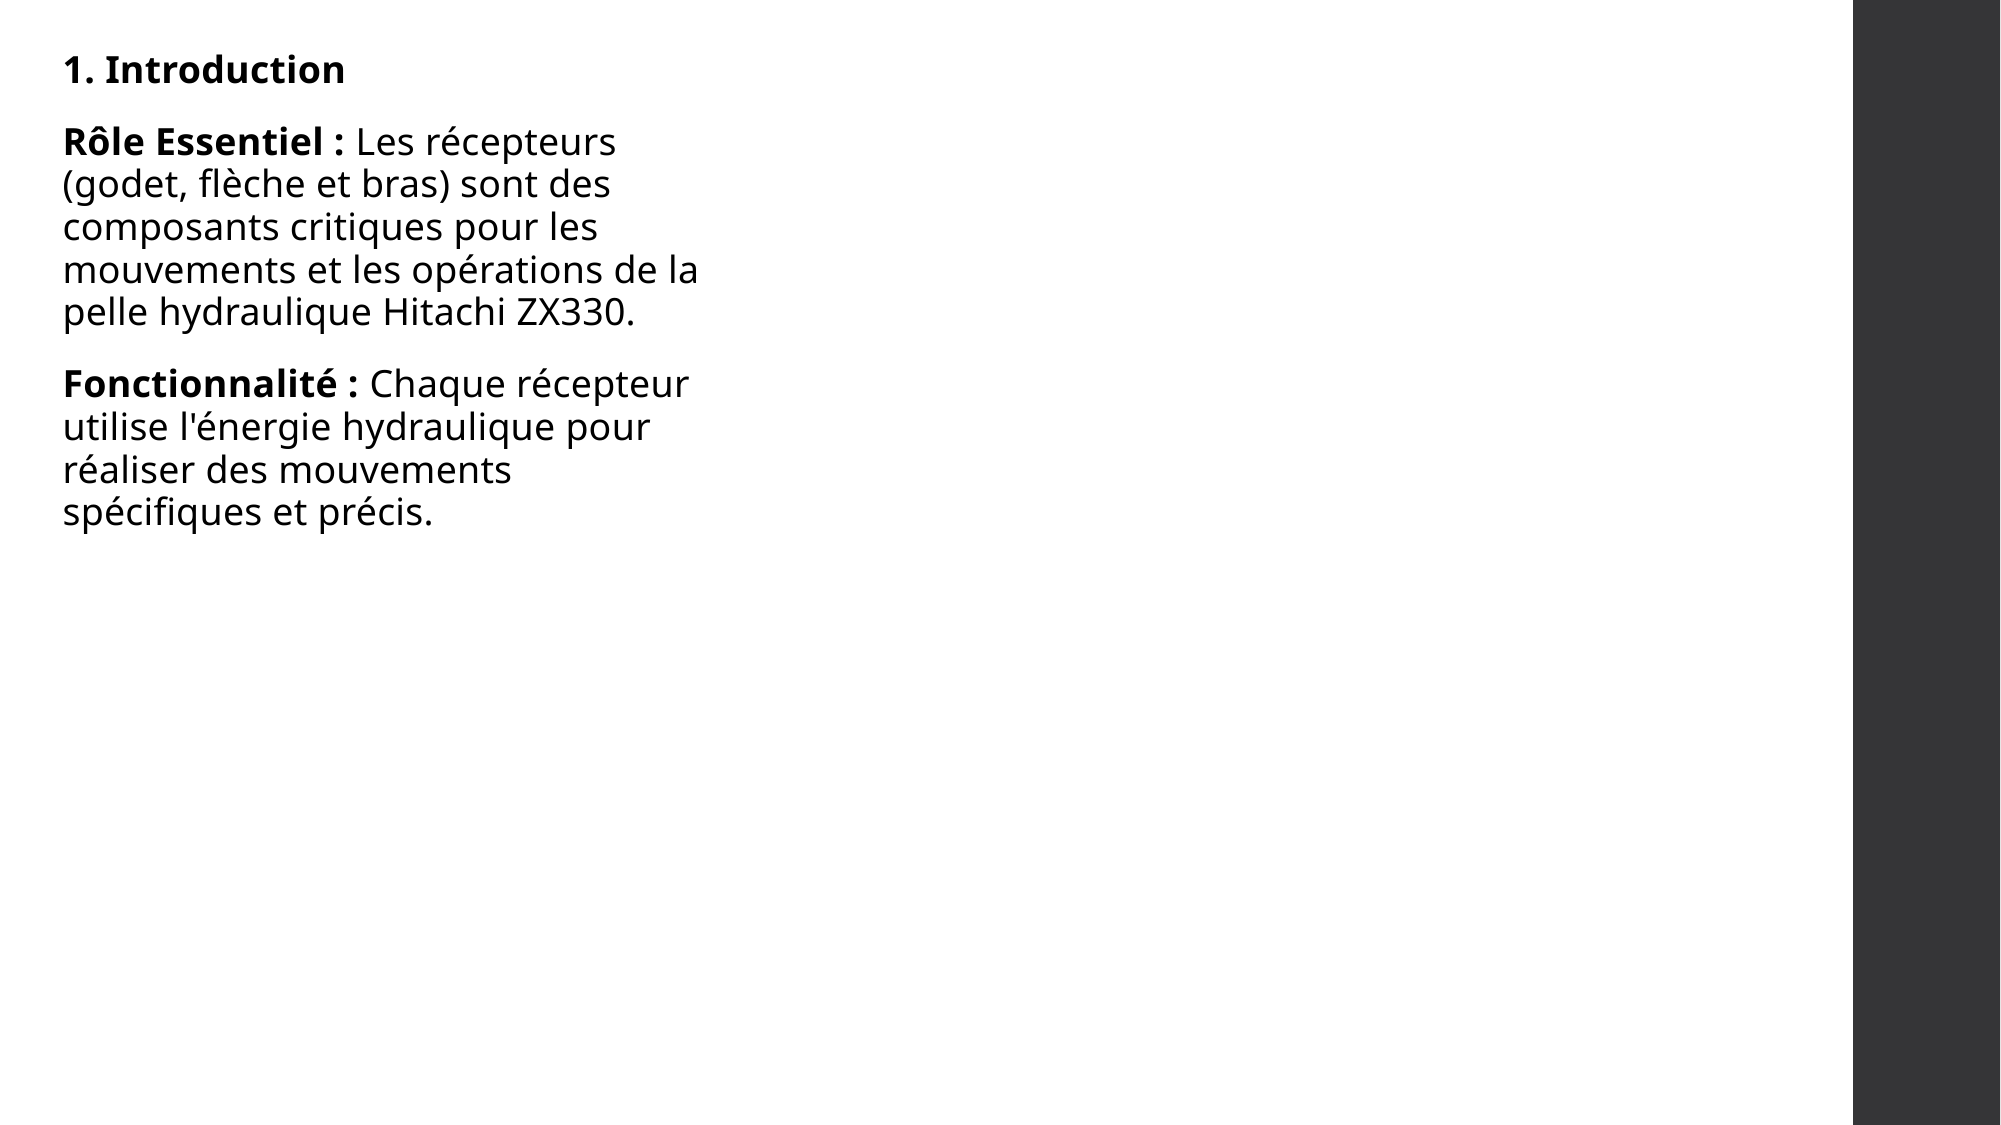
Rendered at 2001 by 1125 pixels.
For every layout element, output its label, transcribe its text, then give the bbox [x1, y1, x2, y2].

list 1. Introduction Rôle Essentiel : Les récepteurs (godet, flèche et bras) sont des composants critiques pour les mouvements et les opérations de la pelle hydraulique Hitachi ZX330. Fonctionnalité : Chaque récepteur utilise l'énergie hydraulique pour réaliser des mouvements spécifiques et précis. [47, 41, 730, 807]
